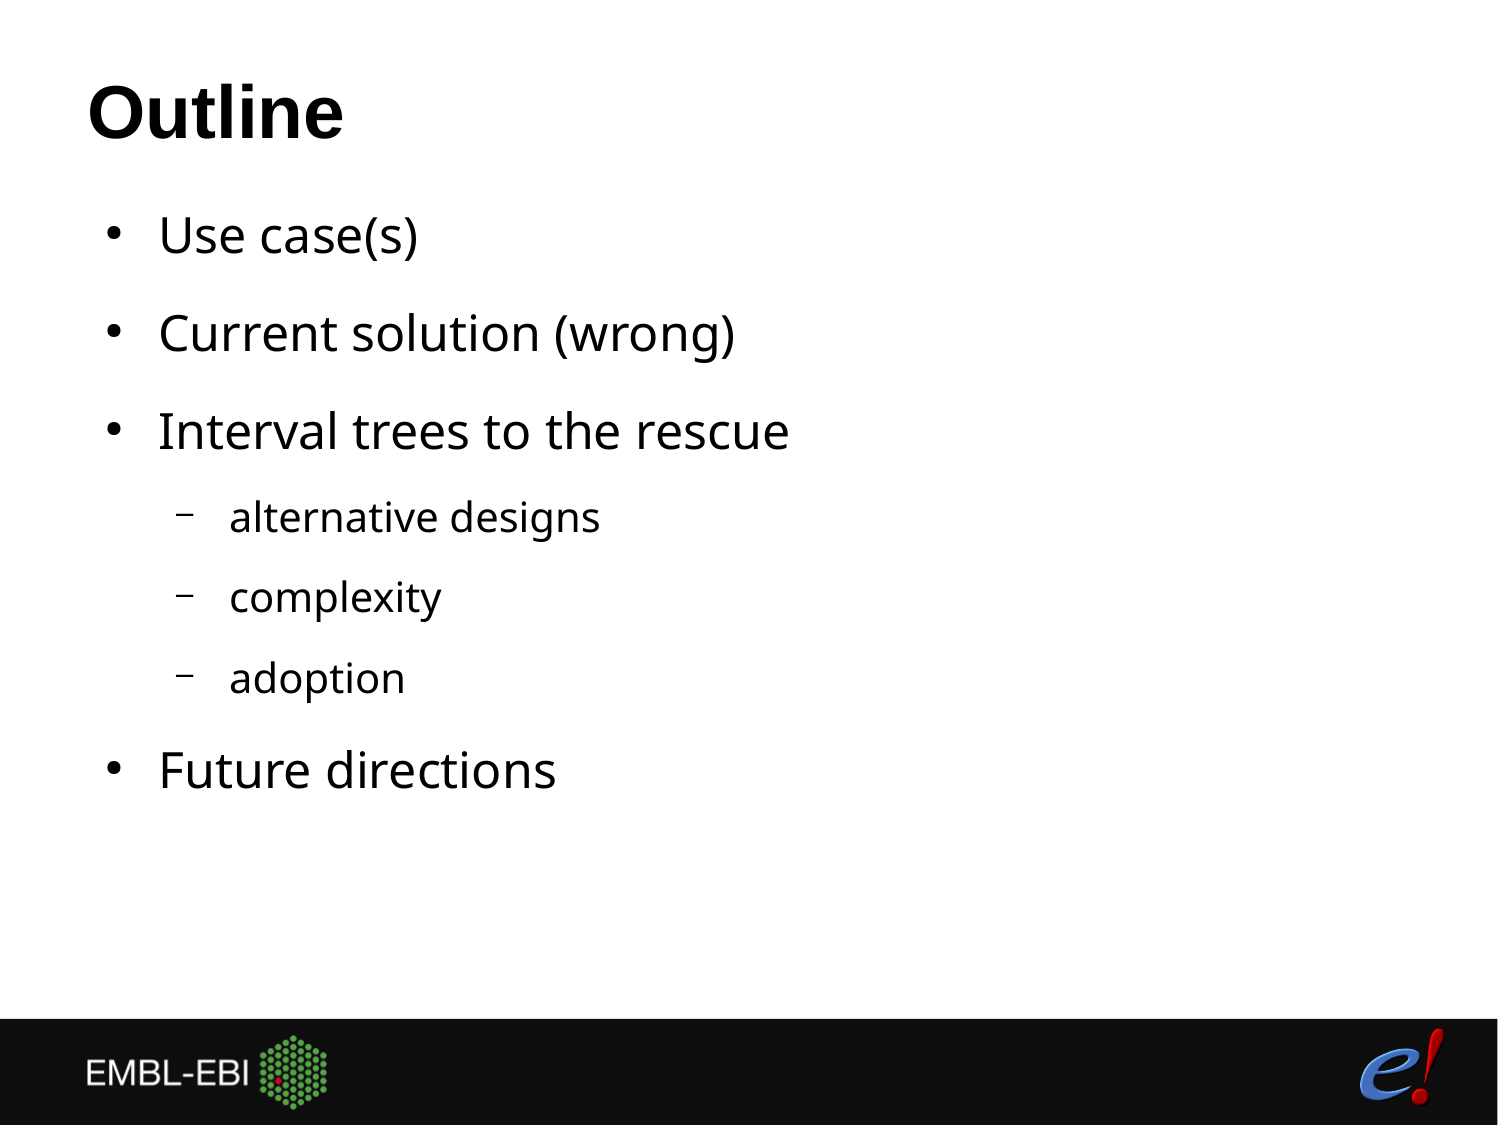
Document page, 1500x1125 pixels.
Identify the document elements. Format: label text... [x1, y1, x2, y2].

title Outline [87, 50, 1425, 175]
picture [87, 1035, 327, 1110]
picture [1357, 1026, 1448, 1112]
list Use case(s) Current solution (wrong) Interval trees to the rescue alternative designs complexity adoption Future directions [87, 200, 1425, 914]
